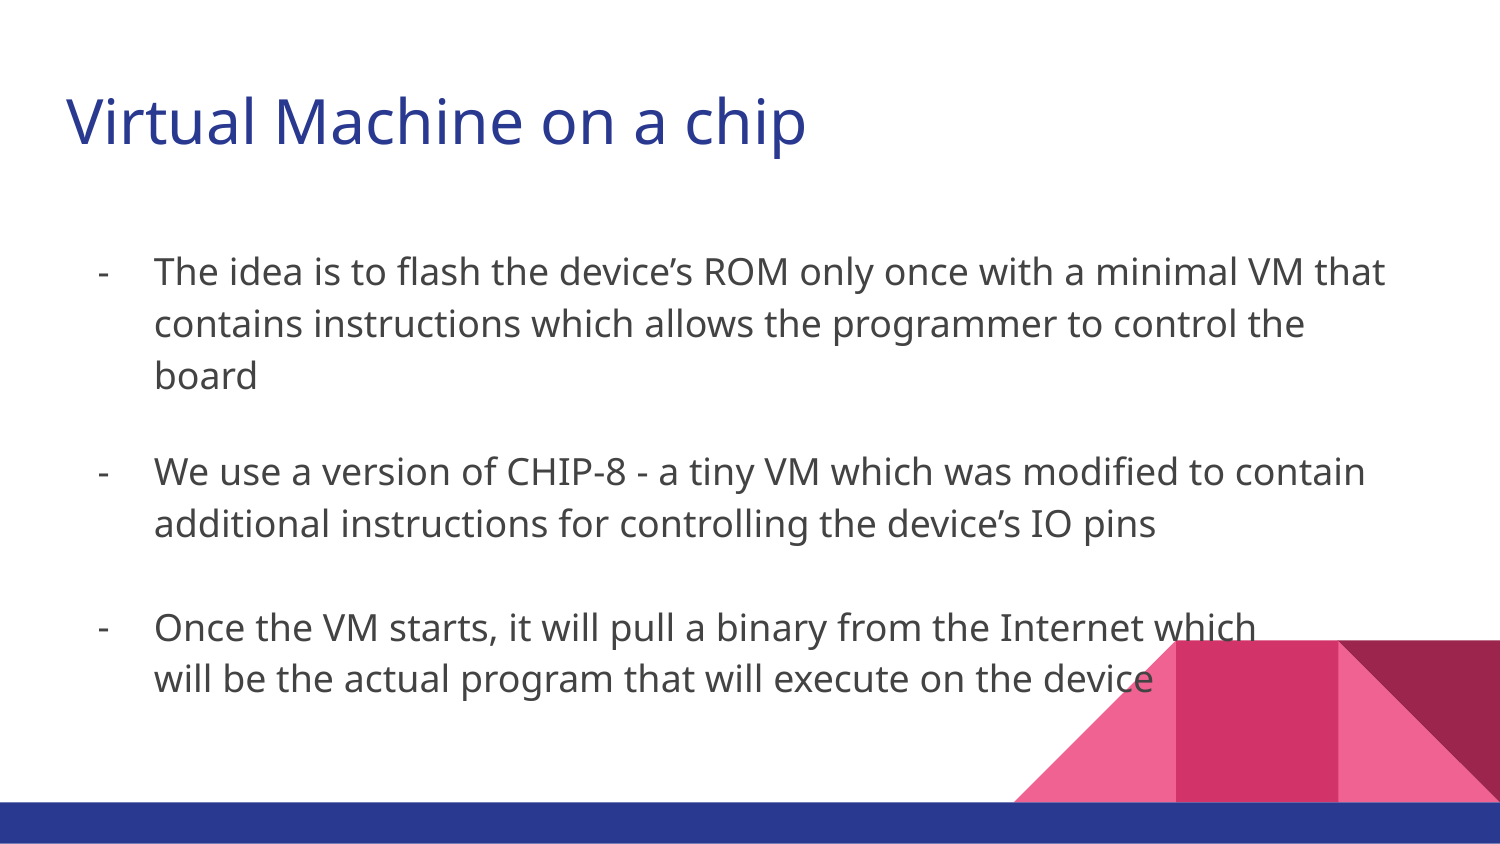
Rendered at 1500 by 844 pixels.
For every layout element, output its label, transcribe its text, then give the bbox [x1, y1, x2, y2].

text_box The idea is to flash the device’s ROM only once with a minimal VM that contains instructions which allows the programmer to control the board We use a version of CHIP-8 - a tiny VM which was modified to contain additional instructions for controlling the device’s IO pins Once the VM starts, it will pull a binary from the Internet which will be the actual program that will execute on the device [63, 226, 1413, 773]
text_box Virtual Machine on a chip [51, 67, 1449, 167]
